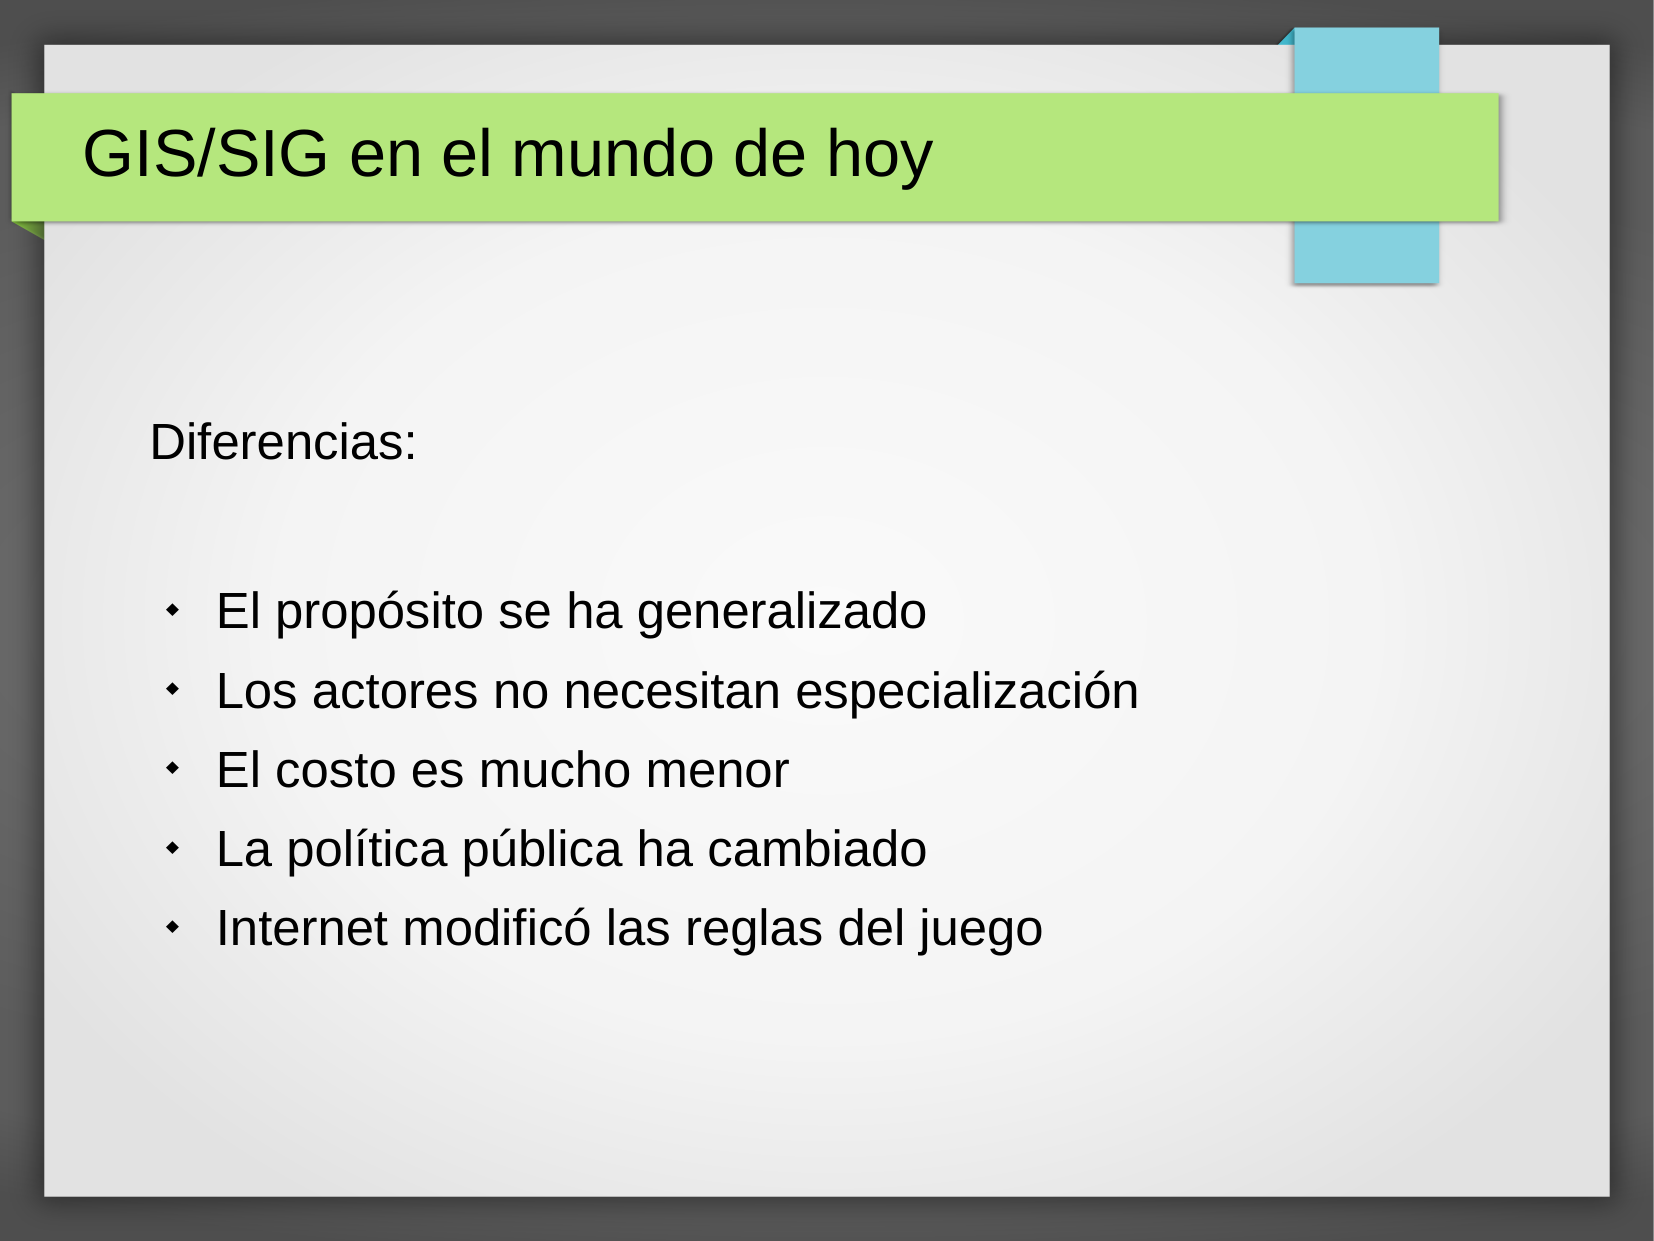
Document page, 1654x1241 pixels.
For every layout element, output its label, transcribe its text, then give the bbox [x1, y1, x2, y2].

title GIS/SIG en el mundo de hoy [82, 94, 1264, 213]
list Diferencias: El propósito se ha generalizado Los actores no necesitan especialización El costo es mucho menor La política pública ha cambiado Internet modificó las reglas del juego [82, 413, 1571, 961]
picture [0, 0, 1654, 1241]
